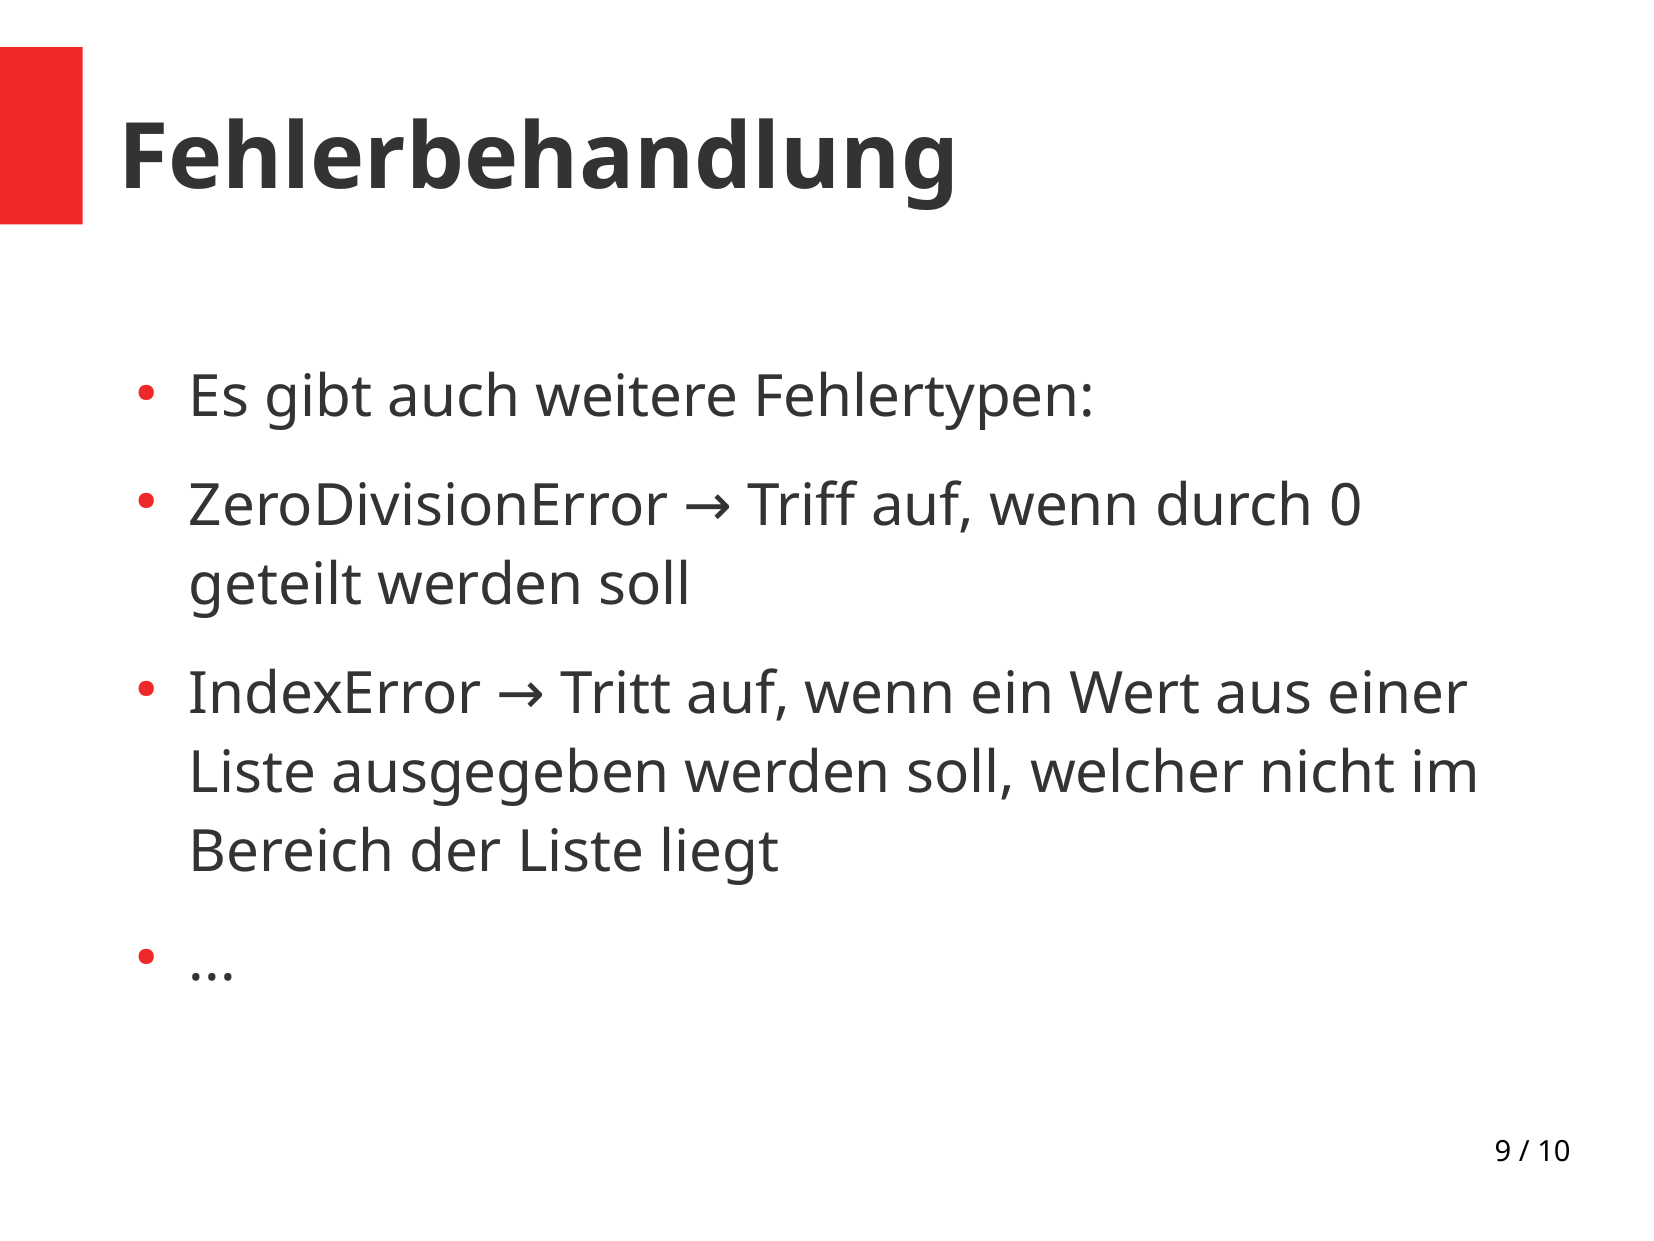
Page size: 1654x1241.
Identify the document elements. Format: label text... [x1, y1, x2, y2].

list Es gibt auch weitere Fehlertypen: ZeroDivisionError → Triff auf, wenn durch 0 geteilt werden soll IndexError → Tritt auf, wenn ein Wert aus einer Liste ausgegeben werden soll, welcher nicht im Bereich der Liste liegt ... [118, 354, 1536, 1074]
title Fehlerbehandlung [118, 49, 1571, 257]
